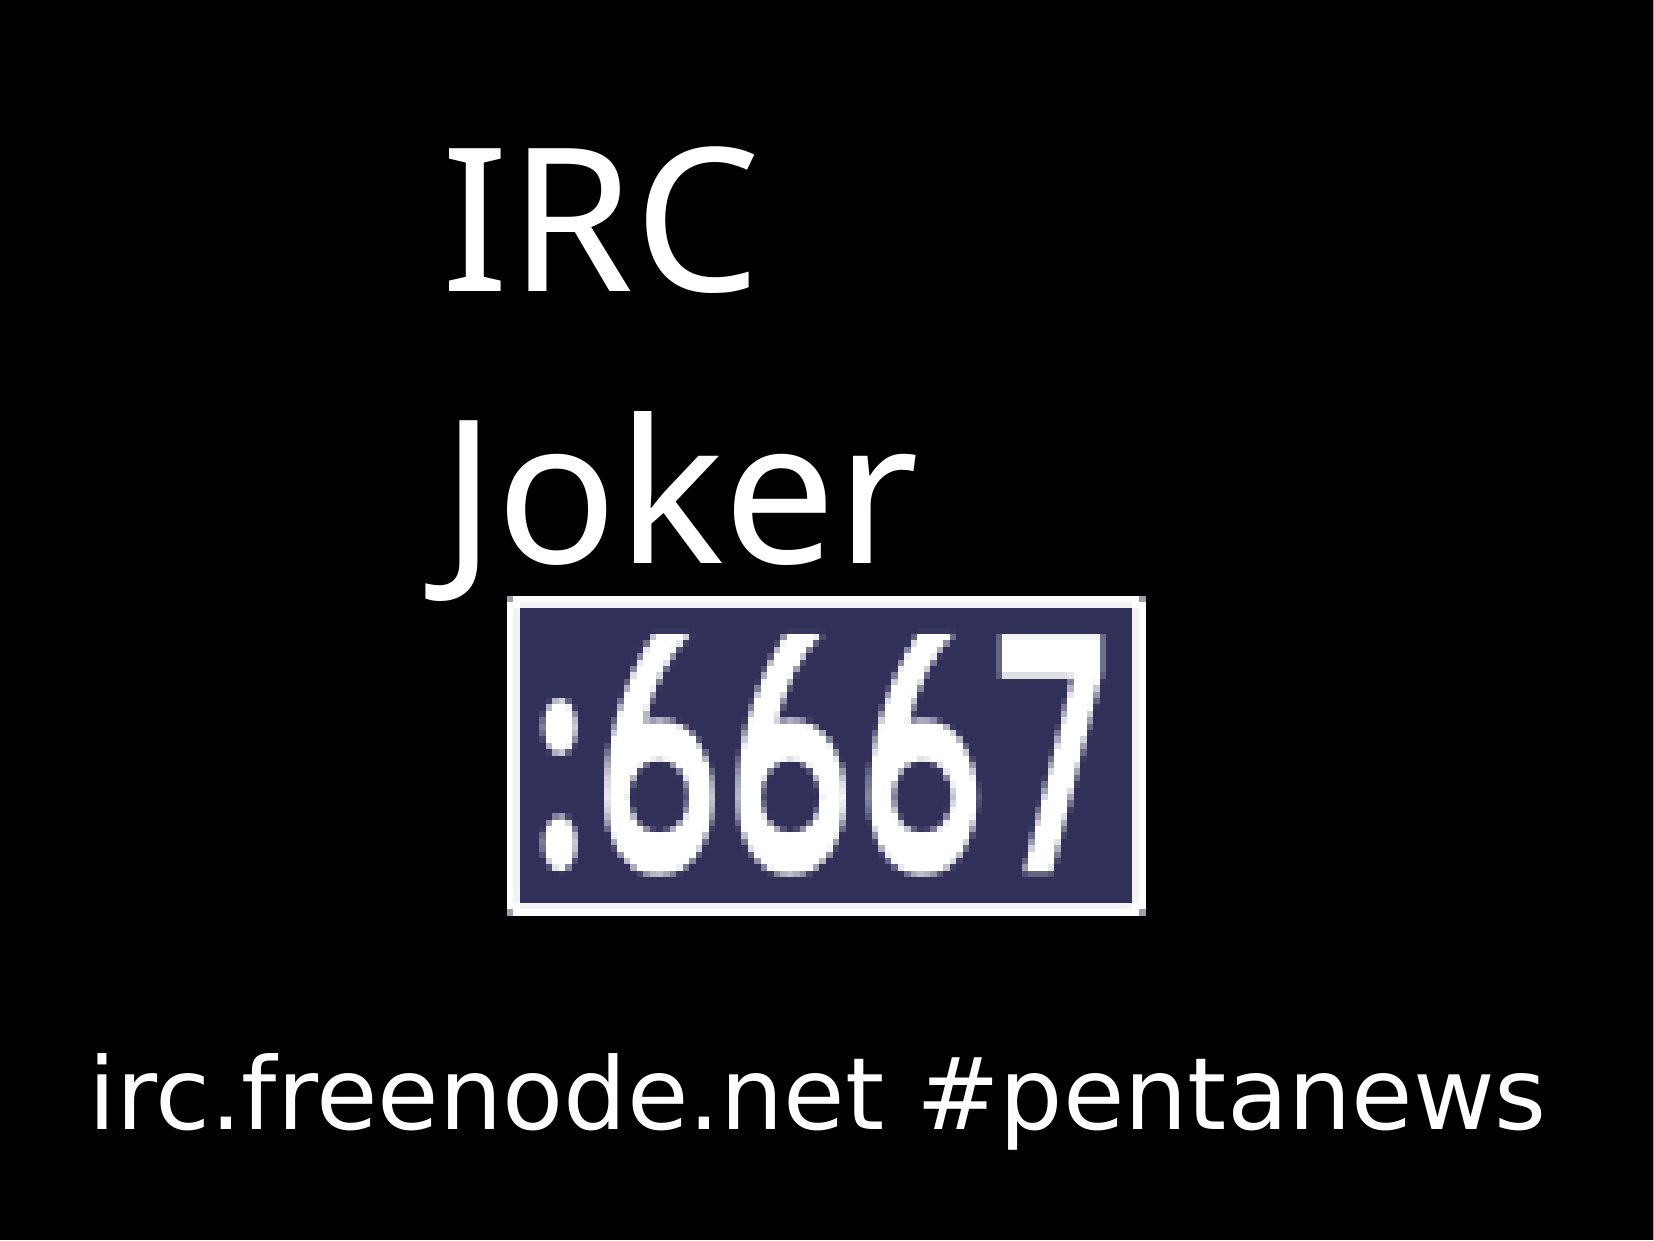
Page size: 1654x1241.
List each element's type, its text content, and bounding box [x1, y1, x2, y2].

text_box IRC Joker [427, 69, 1181, 483]
text_box irc.freenode.net #pentanews [73, 1029, 1580, 1176]
picture [507, 596, 1146, 916]
